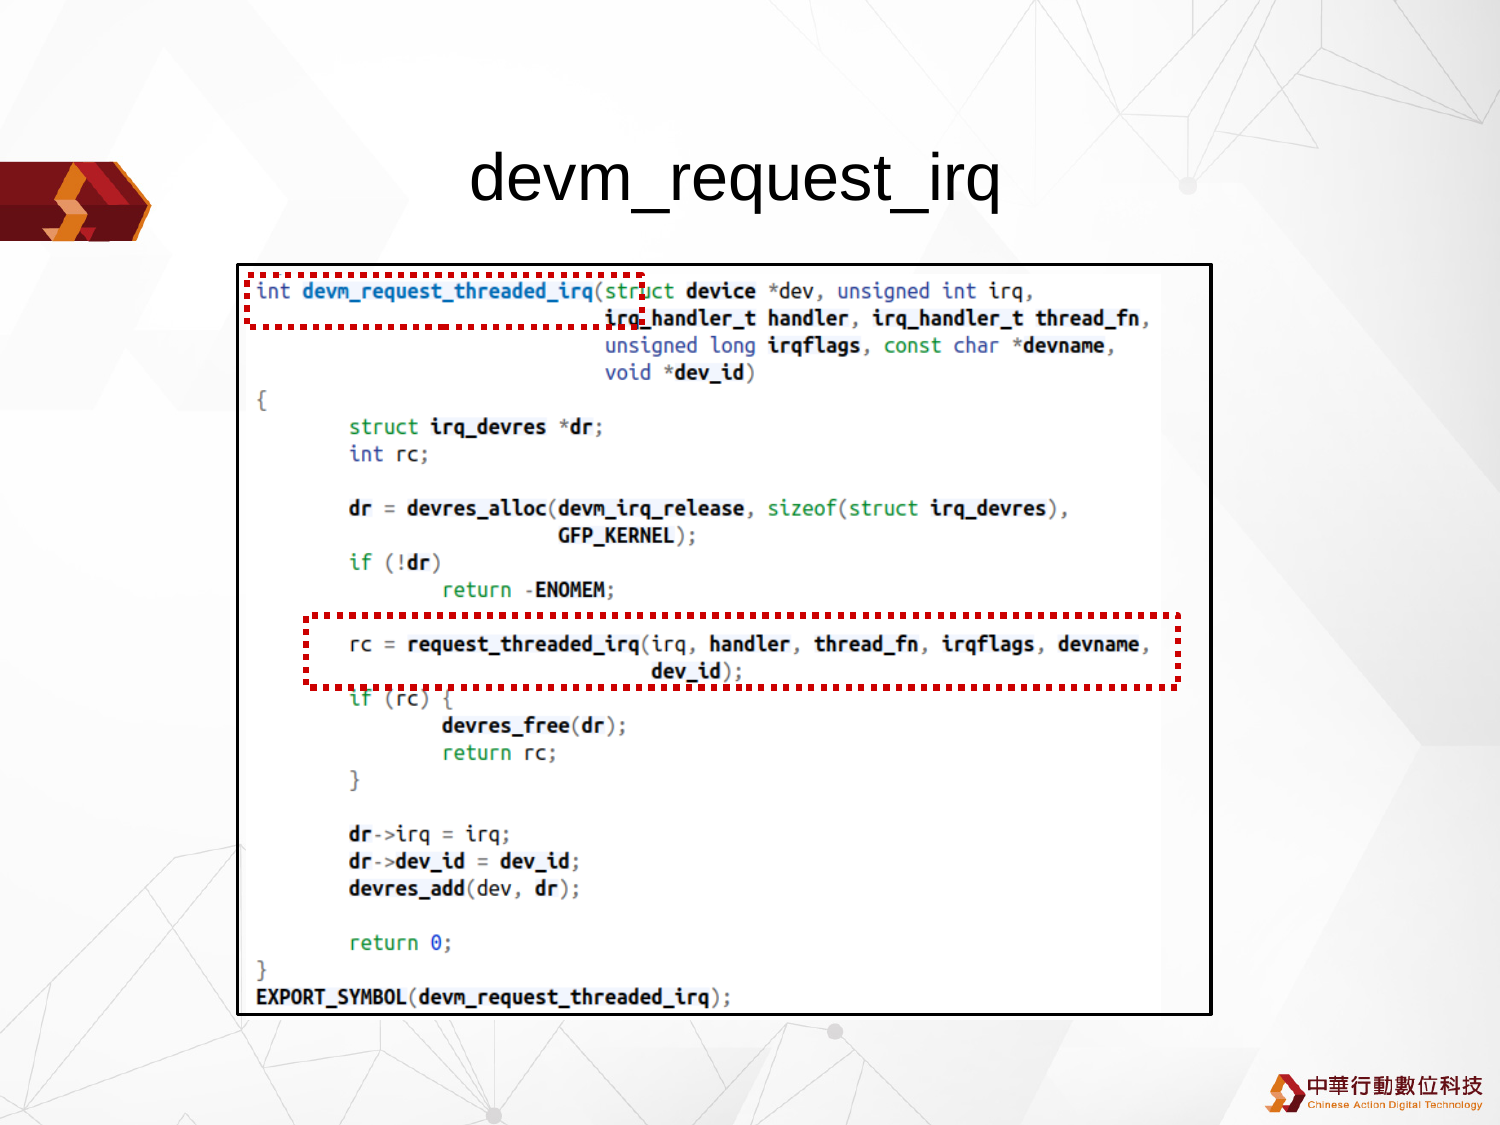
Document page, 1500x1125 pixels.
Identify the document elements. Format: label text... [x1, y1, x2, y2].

title devm_request_irq [106, 101, 1366, 254]
picture [0, 0, 1500, 1125]
